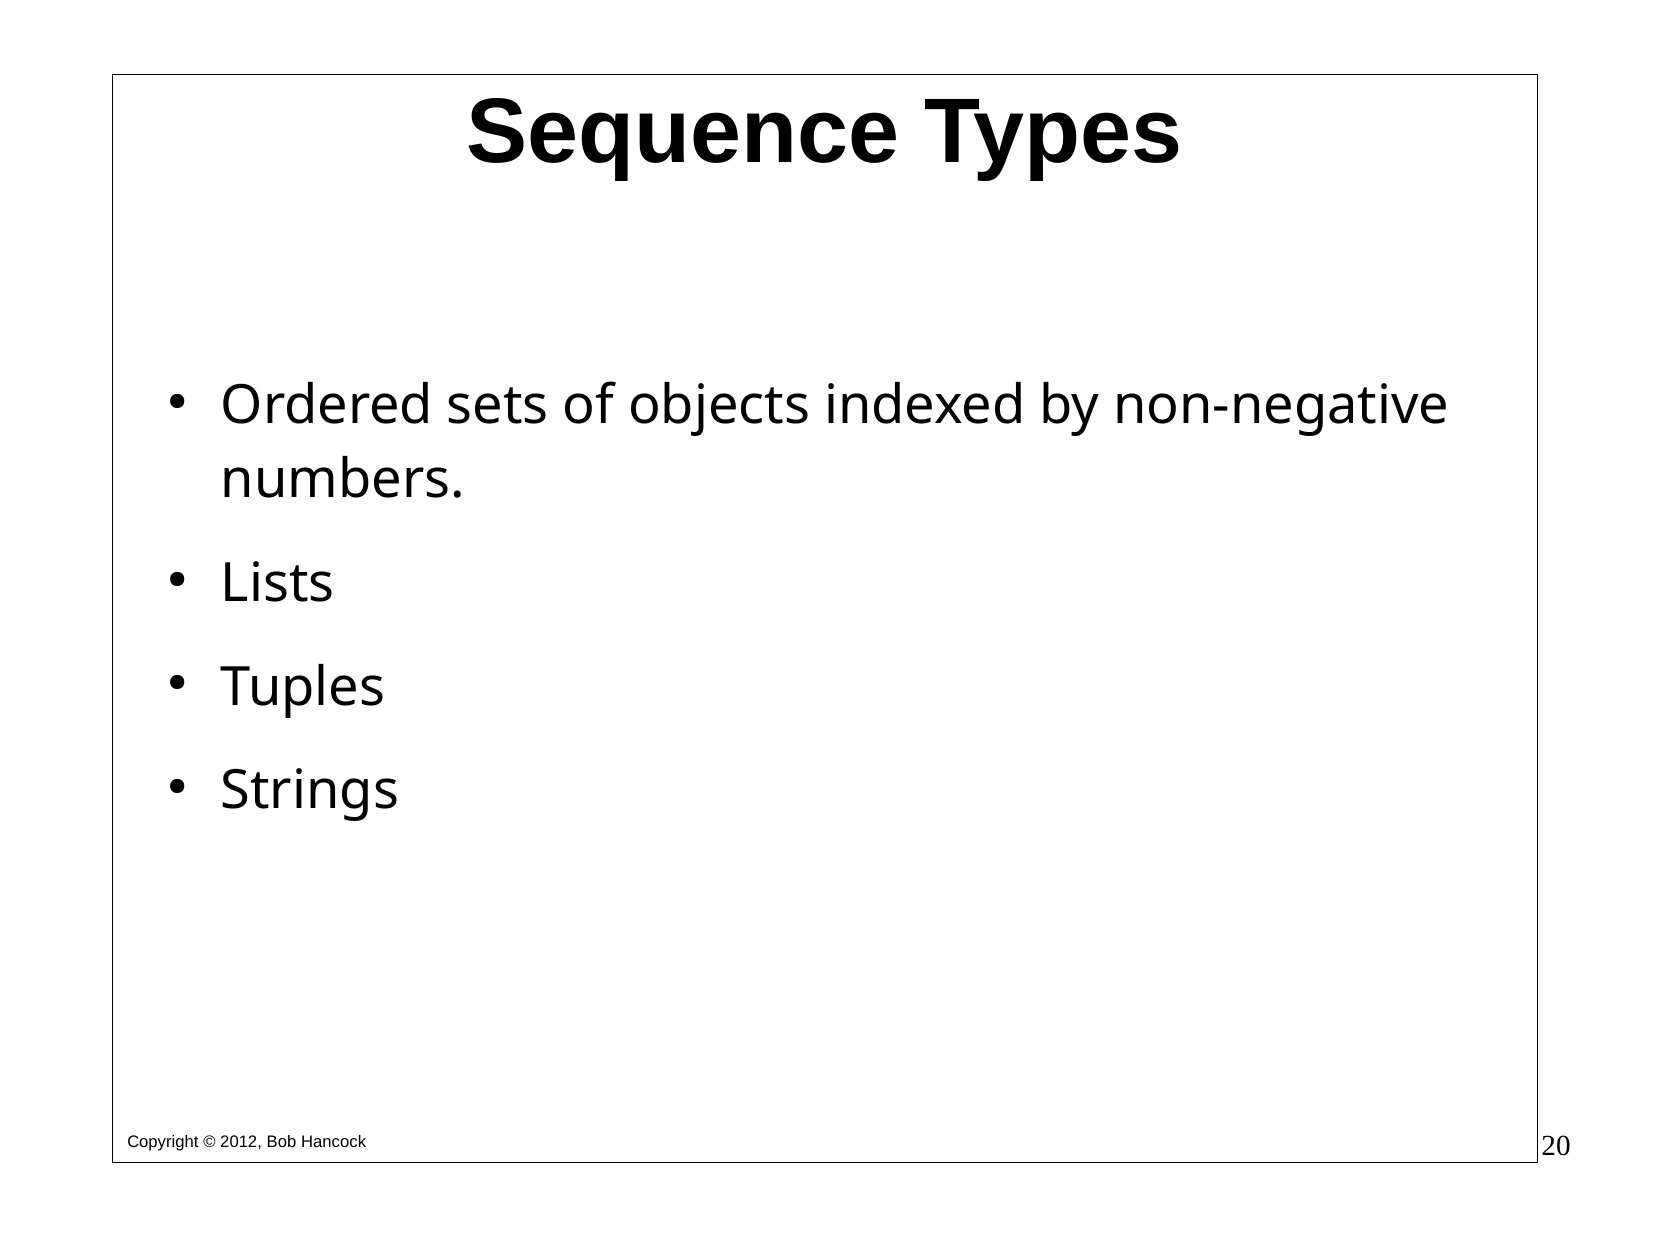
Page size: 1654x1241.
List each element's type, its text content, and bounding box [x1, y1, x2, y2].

text_box Copyright © 2012, Bob Hancock [112, 1125, 382, 1159]
list Ordered sets of objects indexed by non-negative numbers. Lists Tuples Strings [150, 262, 1501, 1126]
title Sequence Types [112, 75, 1538, 188]
